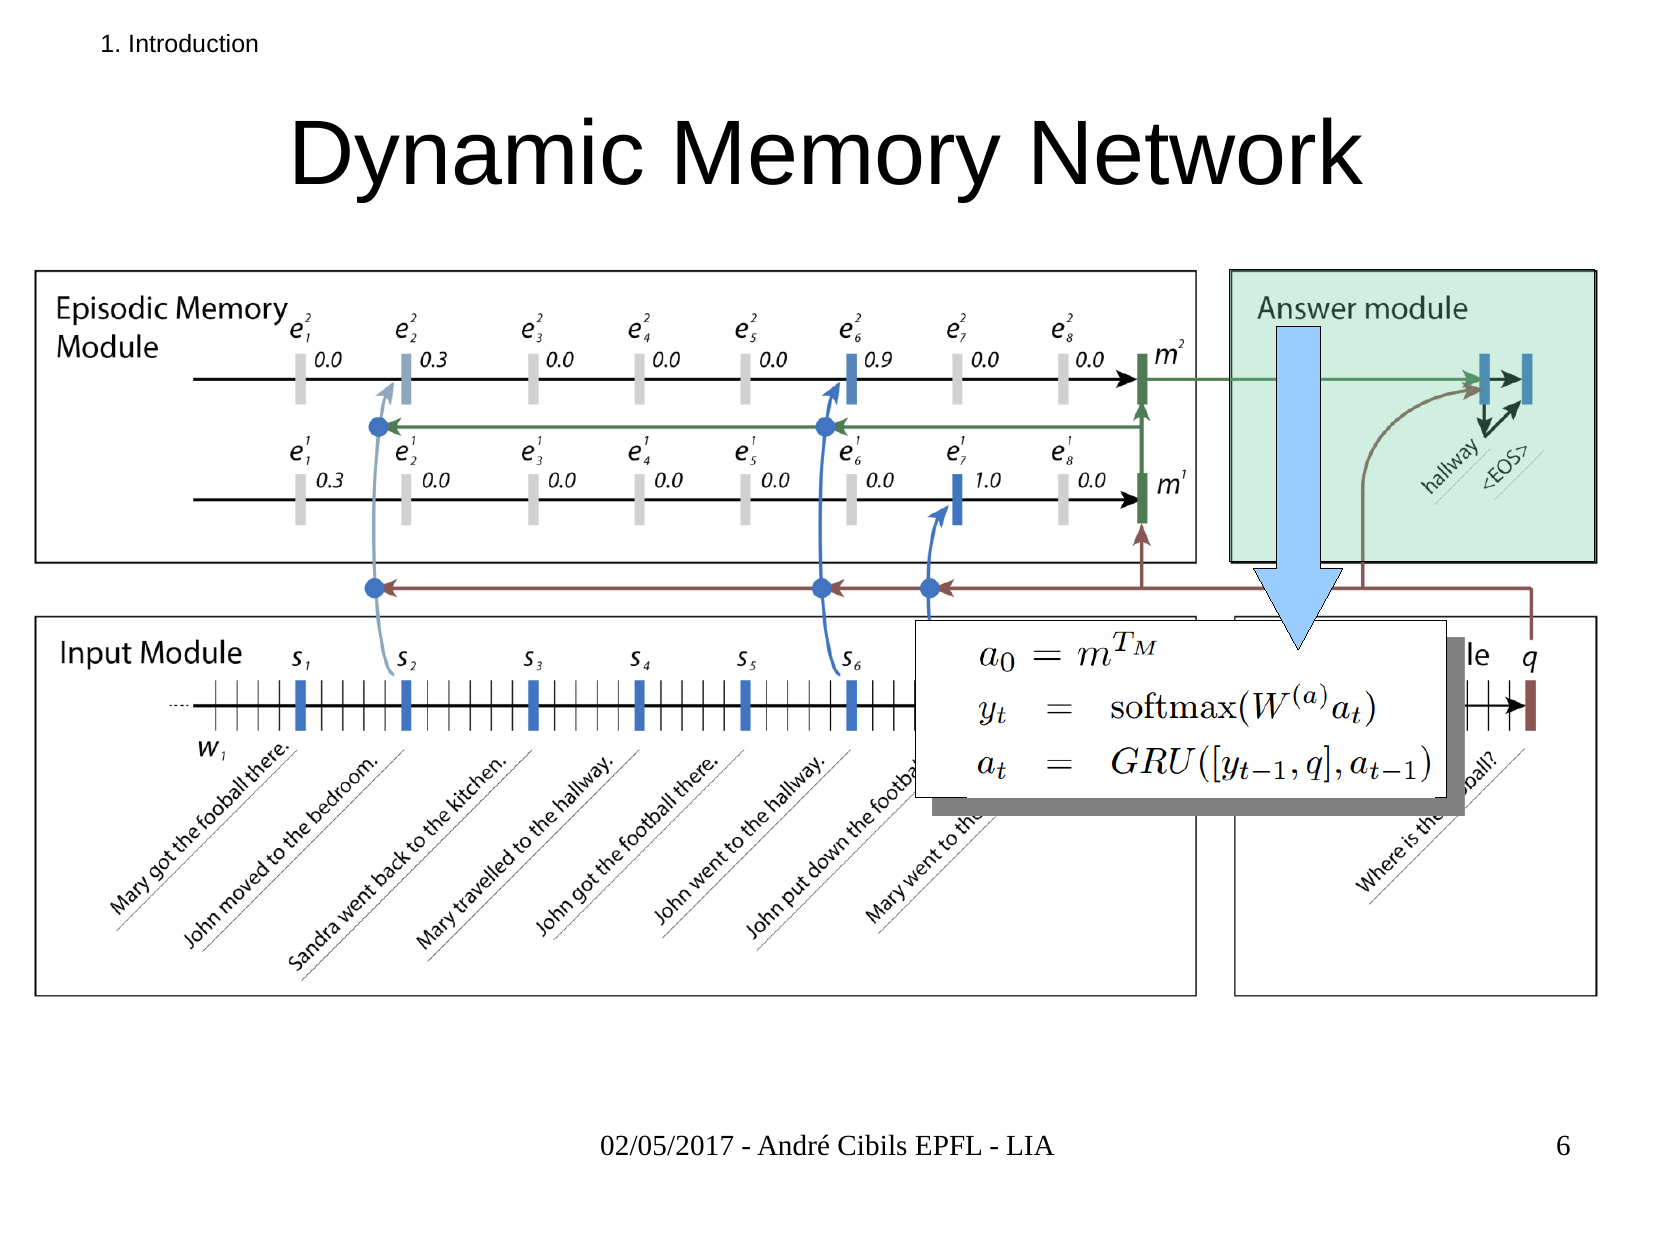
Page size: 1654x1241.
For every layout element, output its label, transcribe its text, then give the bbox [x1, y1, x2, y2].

picture [29, 265, 1603, 1004]
text_box [915, 269, 1595, 798]
list 1. Introduction [29, 29, 945, 58]
title Dynamic Memory Network [82, 49, 1571, 257]
